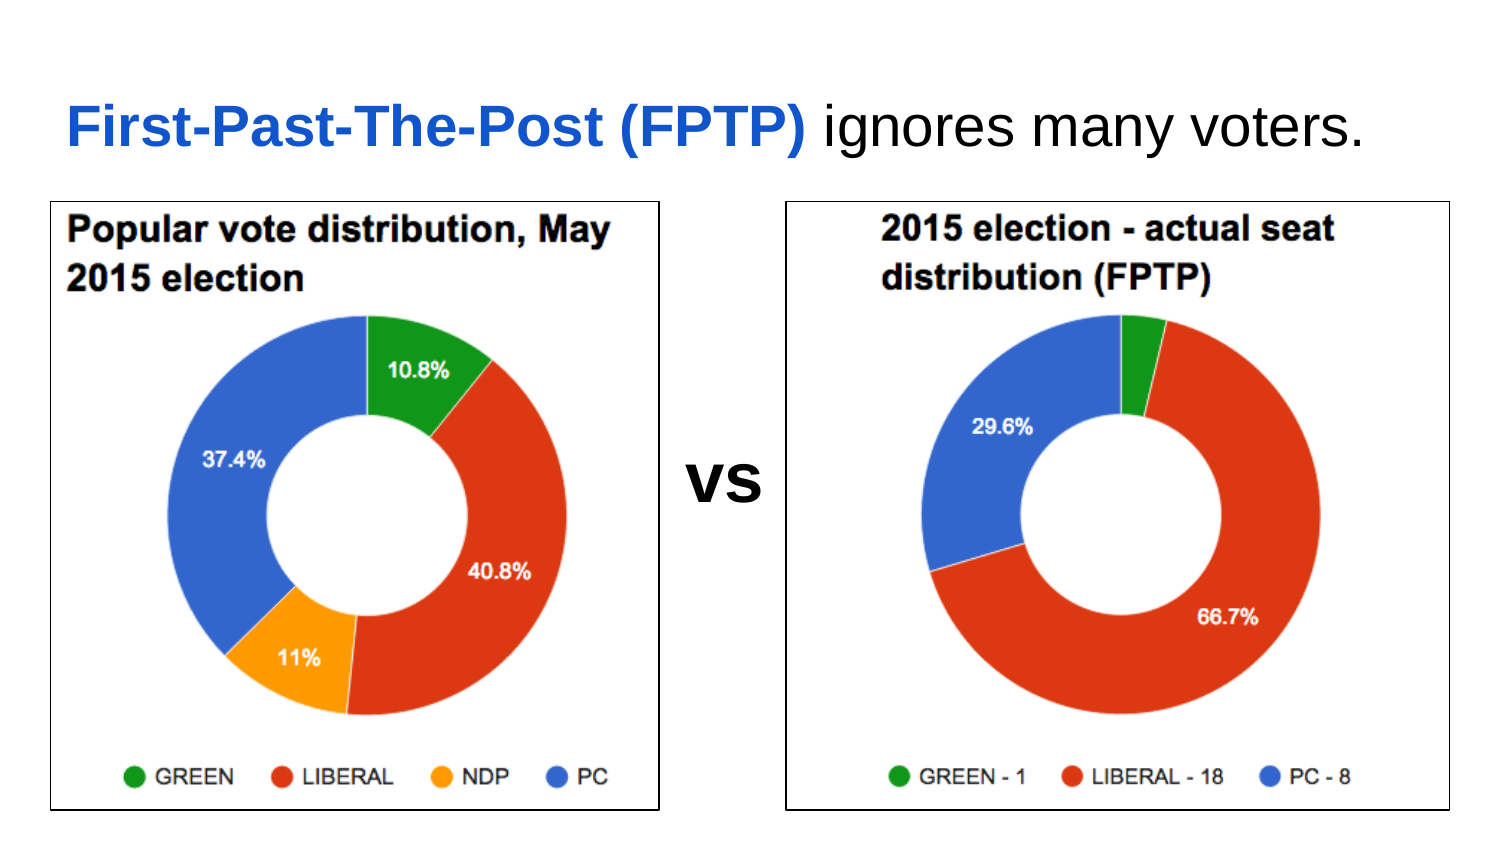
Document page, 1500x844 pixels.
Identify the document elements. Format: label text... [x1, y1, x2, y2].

title First-Past-The-Post (FPTP) ignores many voters. [51, 72, 1449, 167]
text_box vs [670, 417, 800, 534]
picture [786, 202, 1449, 810]
picture [51, 202, 659, 810]
